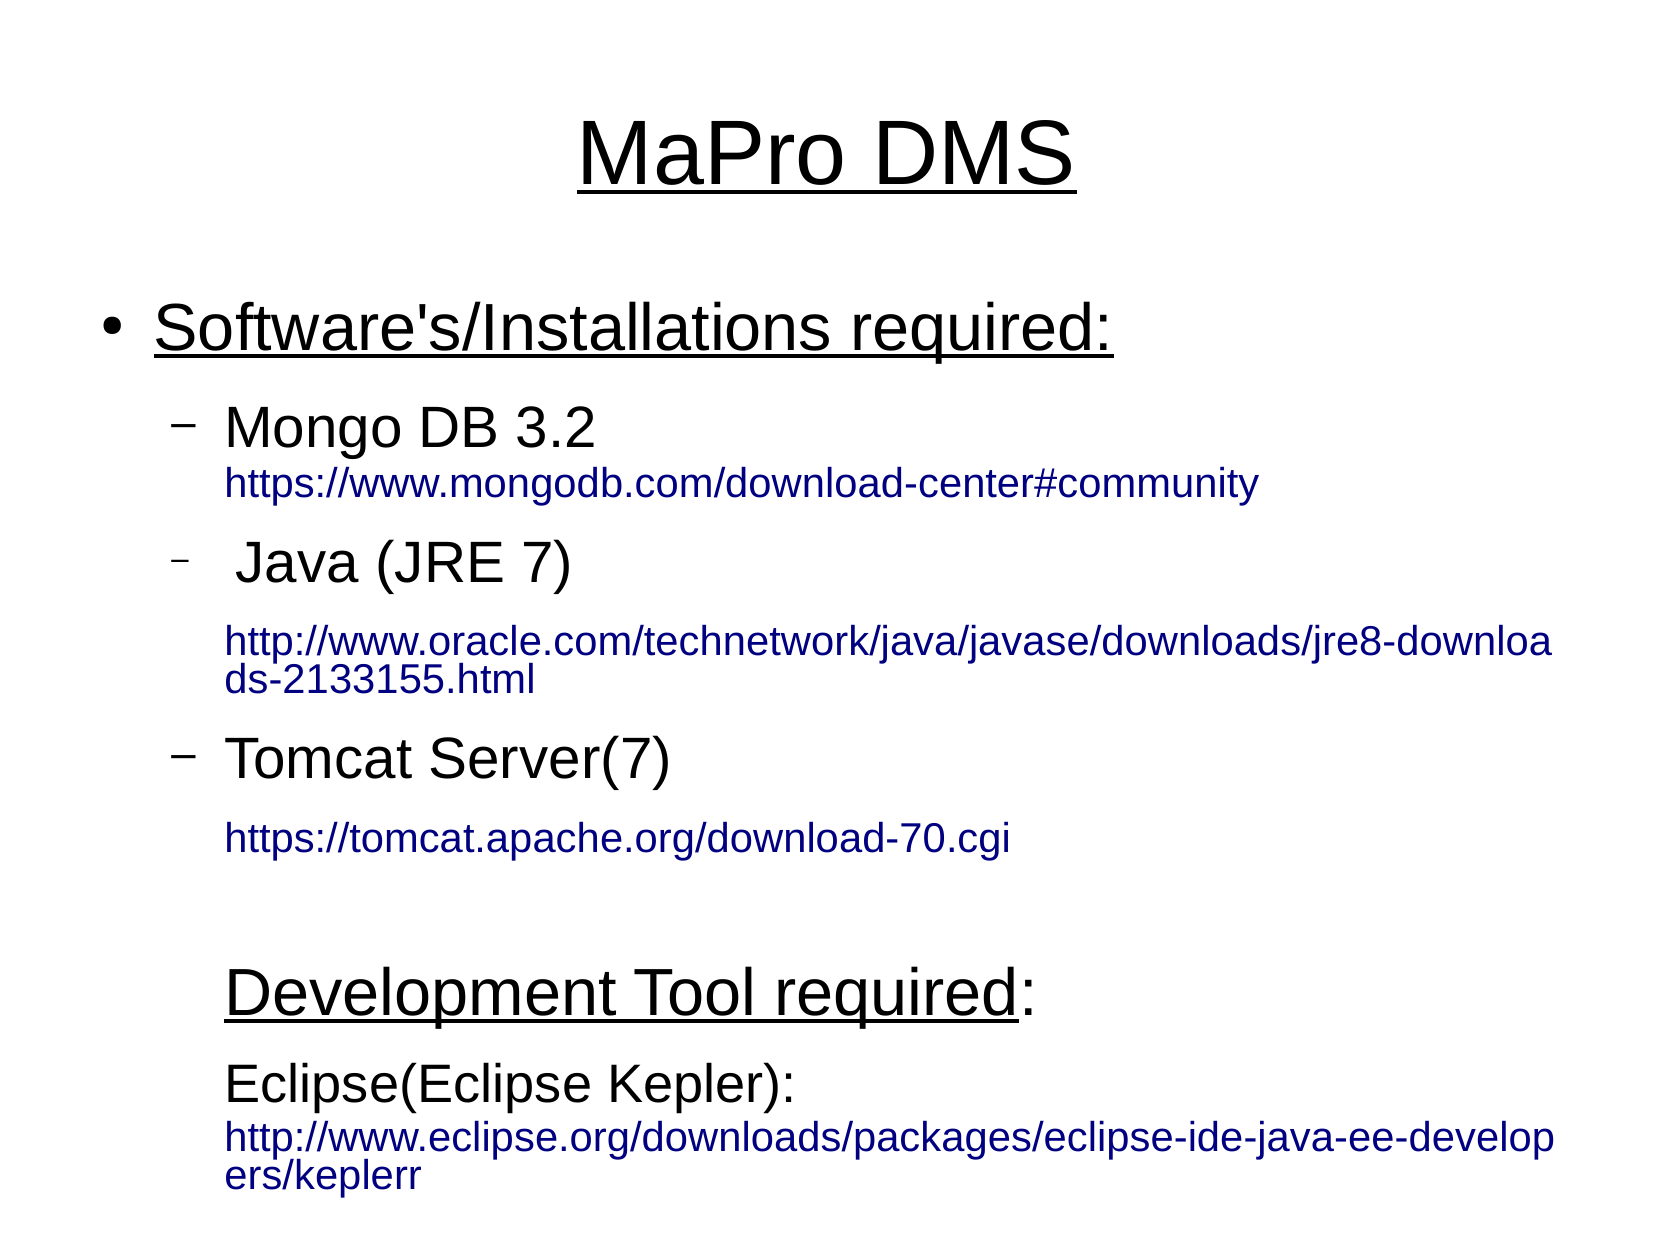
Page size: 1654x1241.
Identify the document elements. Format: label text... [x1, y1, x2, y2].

list Software's/Installations required: Mongo DB 3.2https://www.mongodb.com/download-center#community Java (JRE 7) http://www.oracle.com/technetwork/java/javase/downloads/jre8-downloads-2133155.html Tomcat Server(7) https://tomcat.apache.org/download-70.cgi Development Tool required: Eclipse(Eclipse Kepler): http://www.eclipse.org/downloads/packages/eclipse-ide-java-ee-developers/keplerr [82, 290, 1571, 1241]
title MaPro DMS [82, 49, 1571, 257]
